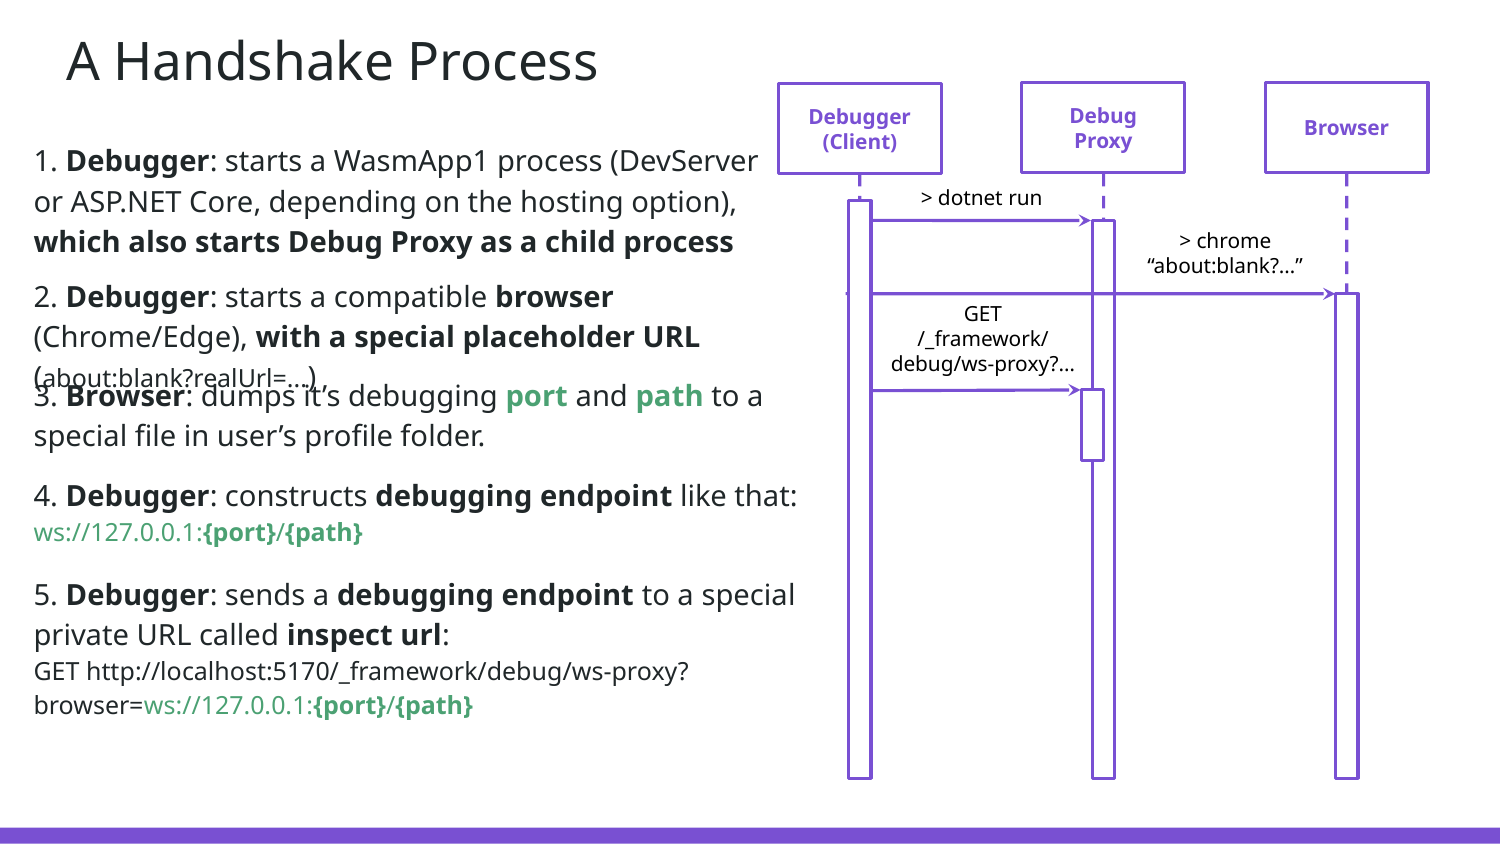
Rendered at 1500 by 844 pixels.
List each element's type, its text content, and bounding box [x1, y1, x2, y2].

text_box Debugger (Client) [778, 83, 942, 174]
list 5. Debugger: sends a debugging endpoint to a special private URL called inspect url: GET http://localhost:5170/_framework/debug/ws-proxy? browser=ws://127.0.0.1:{port}/{path} [18, 555, 829, 728]
text_box GET /_framework/ debug/ws-proxy?… [871, 285, 1102, 391]
text_box [848, 200, 871, 456]
title A Handshake Process [51, 12, 1449, 106]
text_box > dotnet run [871, 169, 1093, 225]
list 3. Browser: dumps it’s debugging port and path to a special file in user’s profile folder. [18, 357, 829, 456]
text_box Browser [1265, 82, 1429, 173]
list 1. Debugger: starts a WasmApp1 process (DevServer or ASP.NET Core, depending on the hosting option), which also starts Debug Proxy as a child process [18, 122, 806, 258]
list 2. Debugger: starts a compatible browser (Chrome/Edge), with a special placeholder URL (about:blank?realUrl=...) [18, 258, 829, 357]
list 4. Debugger: constructs debugging endpoint like that: ws://127.0.0.1:{port}/{path} [18, 456, 881, 563]
text_box [848, 563, 871, 779]
text_box [1092, 220, 1115, 292]
text_box Debug Proxy [1021, 82, 1185, 173]
text_box [1081, 296, 1115, 779]
text_box > chrome “about:blank?…” [1115, 212, 1336, 293]
text_box [1335, 293, 1359, 779]
